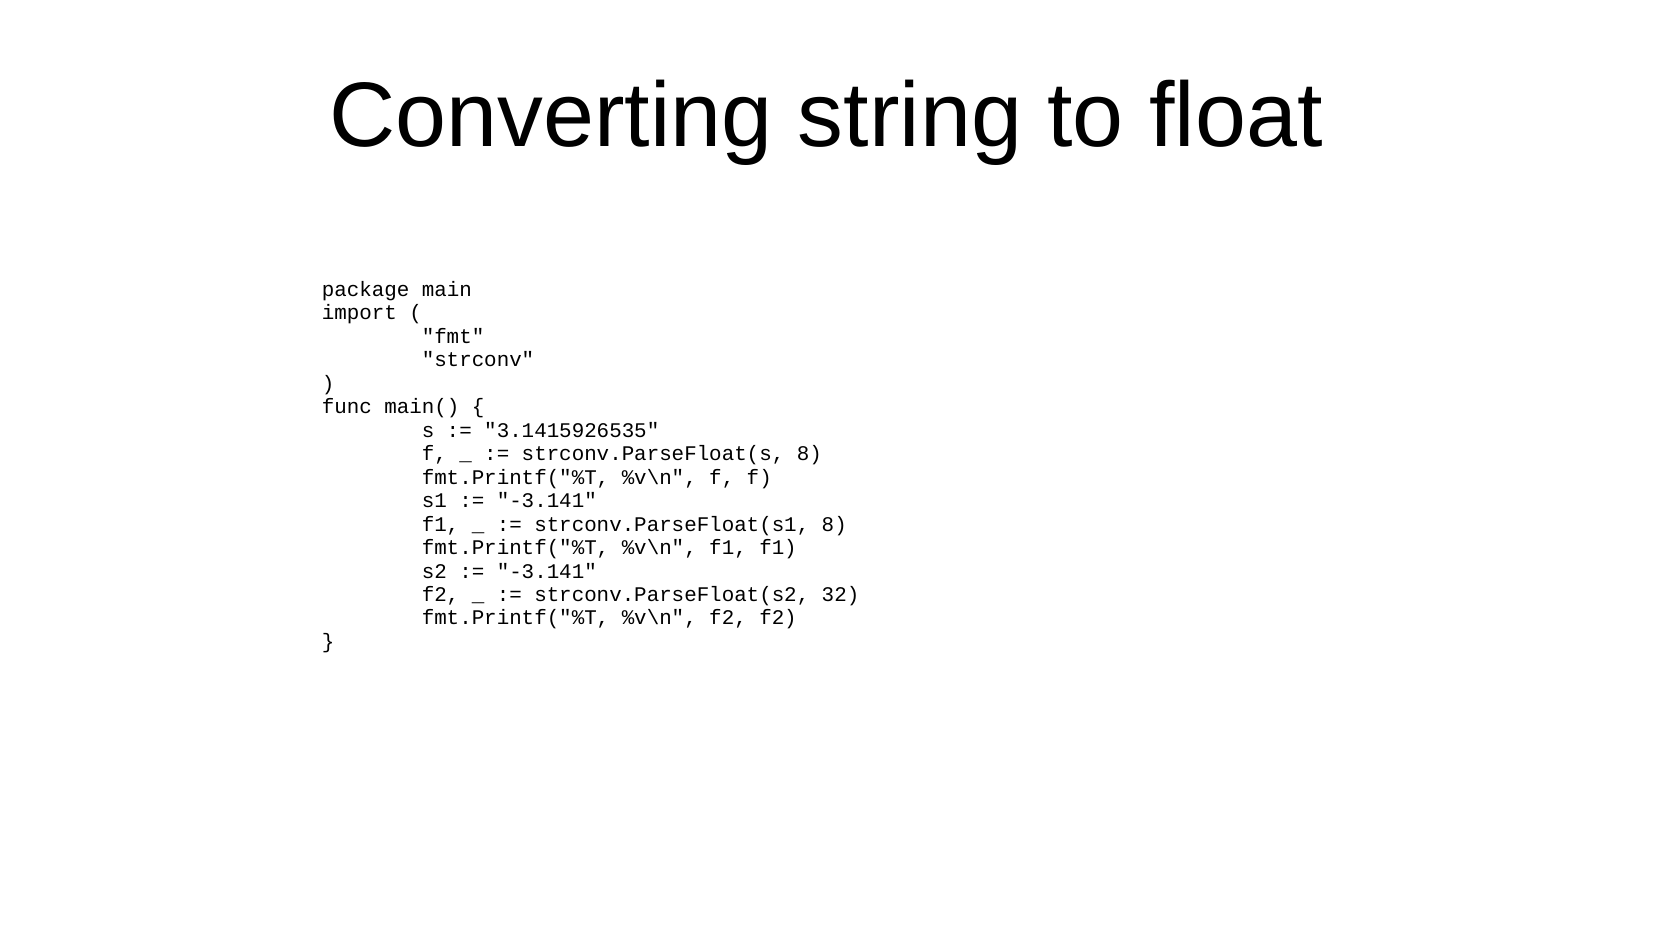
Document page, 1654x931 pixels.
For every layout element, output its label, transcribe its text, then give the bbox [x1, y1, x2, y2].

title Converting string to float [82, 37, 1571, 193]
text_box package main import ( "fmt" "strconv" ) func main() { s := "3.1415926535" f, _ := strconv.ParseFloat(s, 8) fmt.Printf("%T, %v\n", f, f) s1 := "-3.141" f1, _ := strconv.ParseFloat(s1, 8) fmt.Printf("%T, %v\n", f1, f1) s2 := "-3.141" f2, _ := strconv.ParseFloat(s2, 32) fmt.Printf("%T, %v\n", f2, f2) } [307, 271, 1430, 758]
